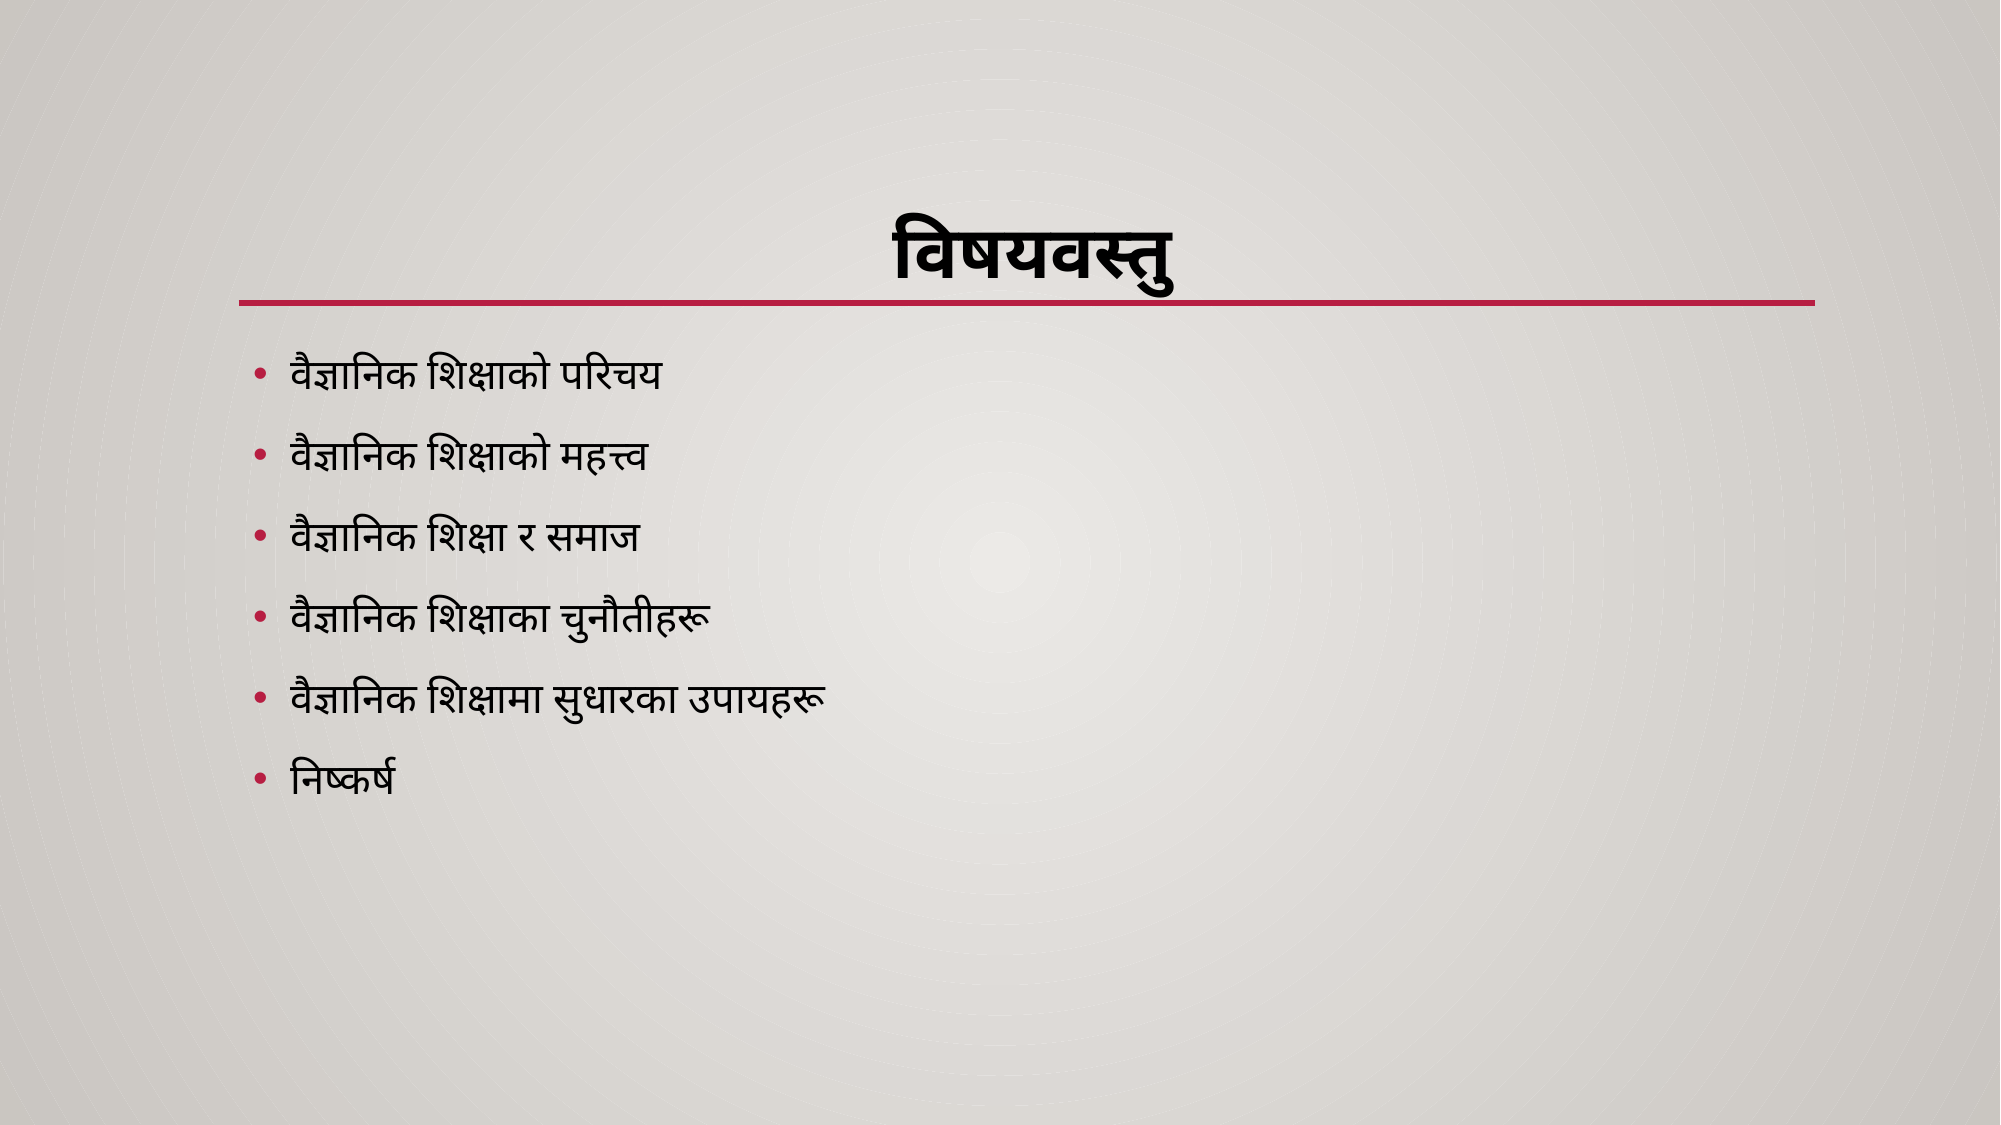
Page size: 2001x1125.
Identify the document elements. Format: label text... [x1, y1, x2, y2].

list वैज्ञानिक शिक्षाको परिचय वैज्ञानिक शिक्षाको महत्त्व वैज्ञानिक शिक्षा र समाज वैज्ञानिक शिक्षाका चुनौतीहरू वैज्ञानिक शिक्षामा सुधारका उपायहरू निष्कर्ष [238, 330, 1814, 897]
title विषयवस्तु [877, 207, 1278, 327]
